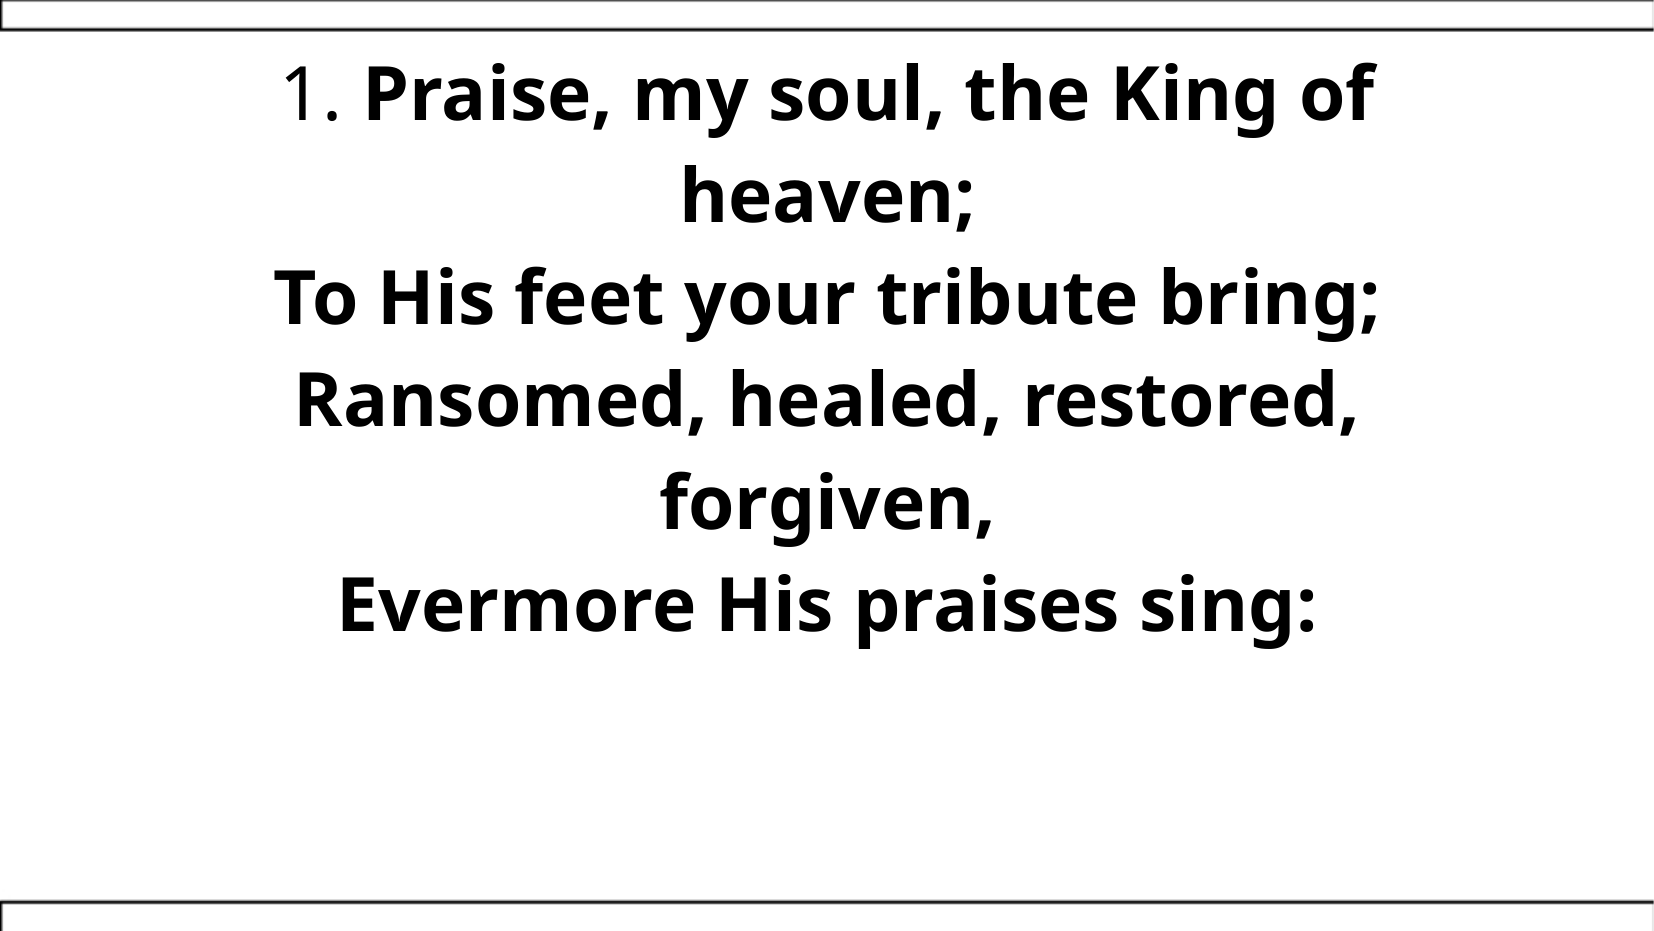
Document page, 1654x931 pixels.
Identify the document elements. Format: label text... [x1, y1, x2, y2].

text_box 1. Praise, my soul, the King of heaven; To His feet your tribute bring; Ransomed, healed, restored, forgiven, Evermore His praises sing: [107, 32, 1548, 467]
picture [0, 0, 1654, 931]
